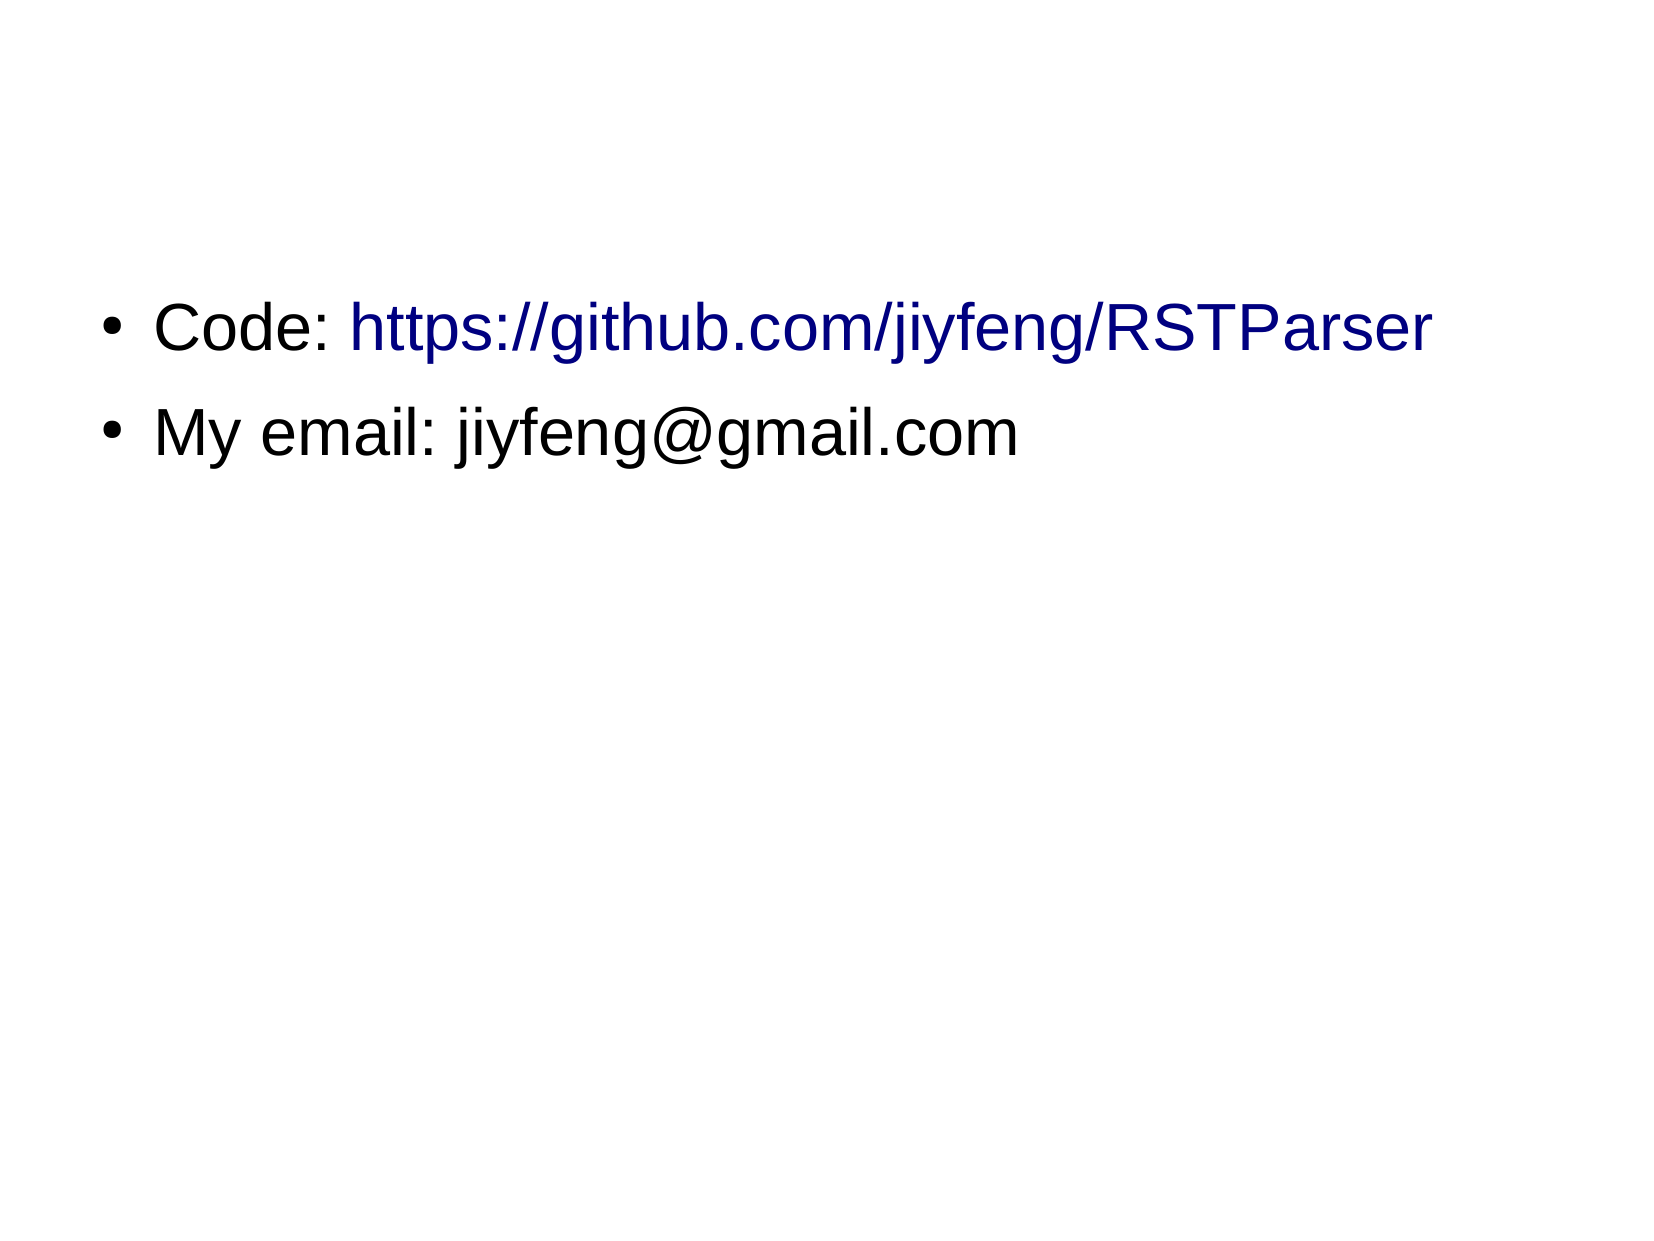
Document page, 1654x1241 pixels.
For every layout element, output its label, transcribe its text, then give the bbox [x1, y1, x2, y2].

list Code: https://github.com/jiyfeng/RSTParser My email: jiyfeng@gmail.com [82, 290, 1571, 1010]
